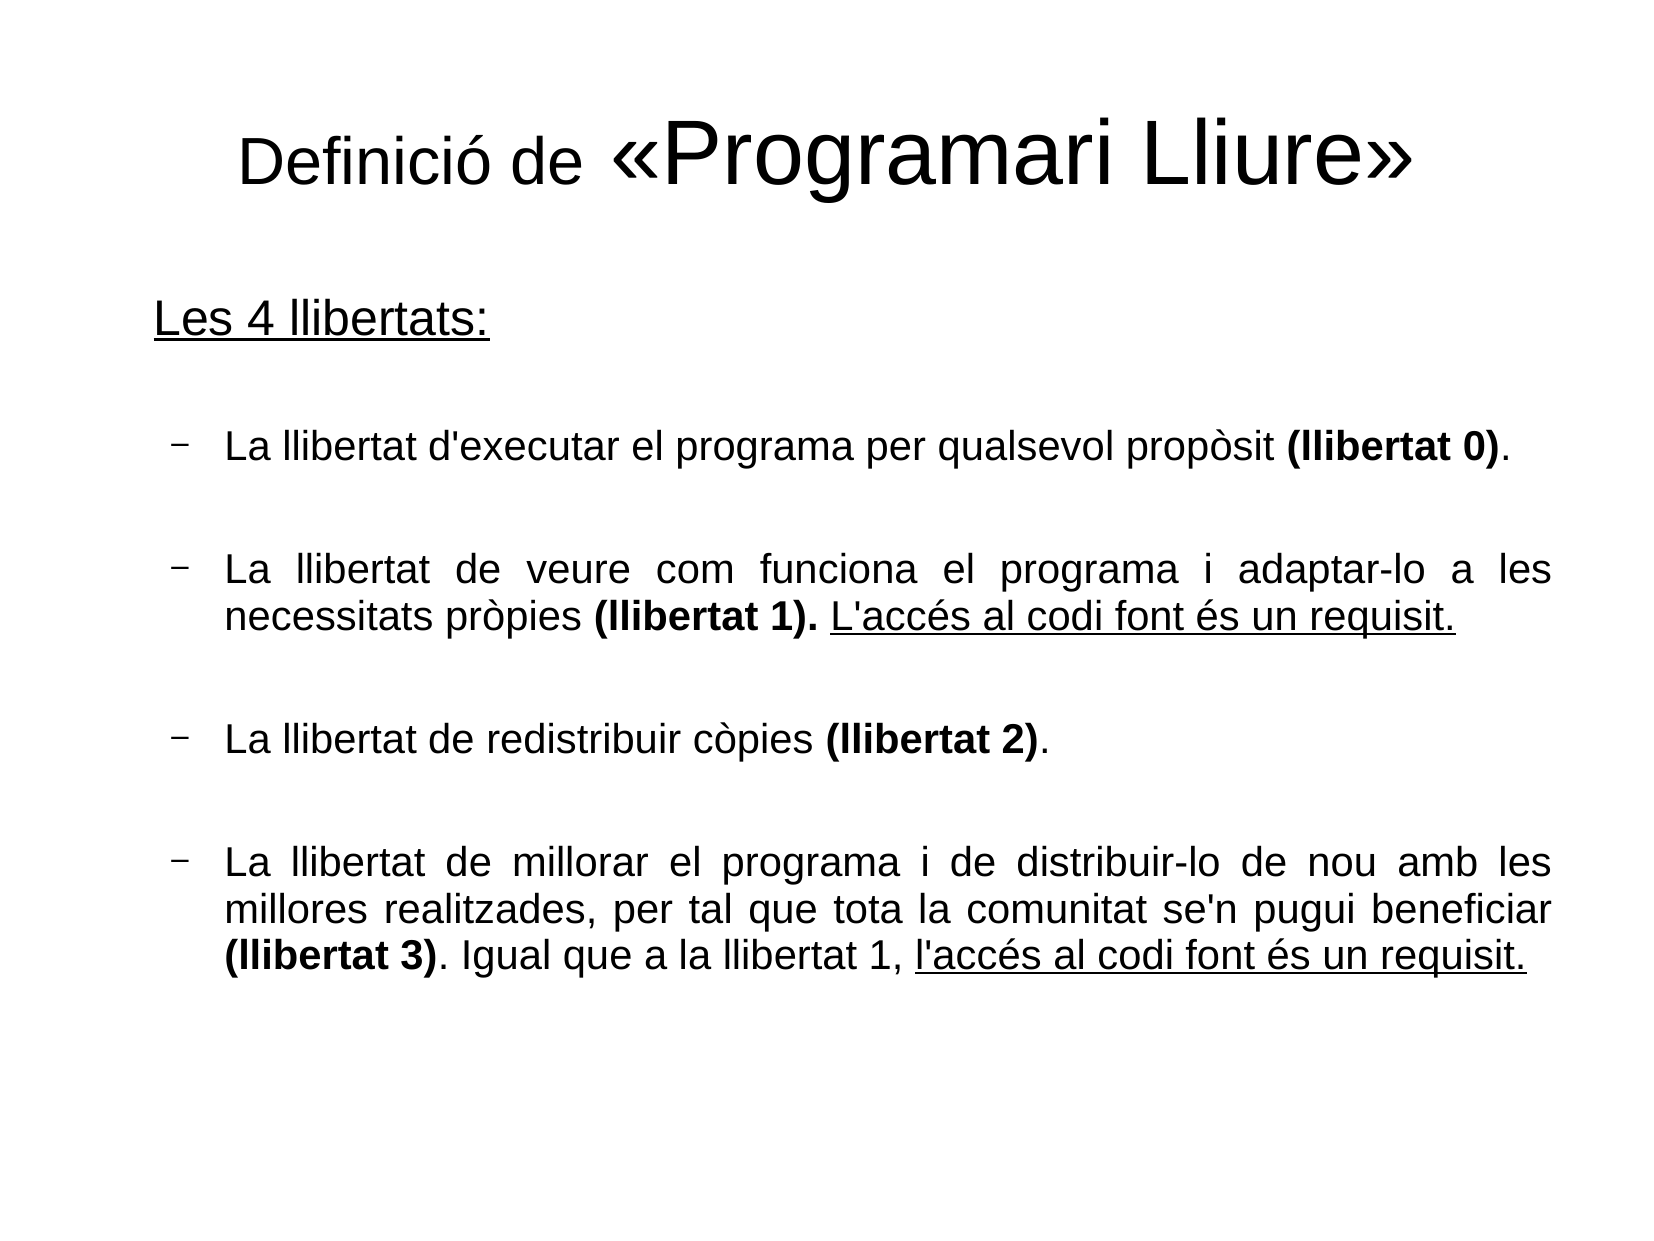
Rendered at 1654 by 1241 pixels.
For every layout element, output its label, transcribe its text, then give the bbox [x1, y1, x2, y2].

list Les 4 llibertats: La llibertat d'executar el programa per qualsevol propòsit (llibertat 0). La llibertat de veure com funciona el programa i adaptar-lo a les necessitats pròpies (llibertat 1). L'accés al codi font és un requisit. La llibertat de redistribuir còpies (llibertat 2). La llibertat de millorar el programa i de distribuir-lo de nou amb les millores realitzades, per tal que tota la comunitat se'n pugui beneficiar (llibertat 3). Igual que a la llibertat 1, l'accés al codi font és un requisit. [82, 290, 1554, 1123]
title Definició de «Programari Lliure» [82, 49, 1571, 257]
